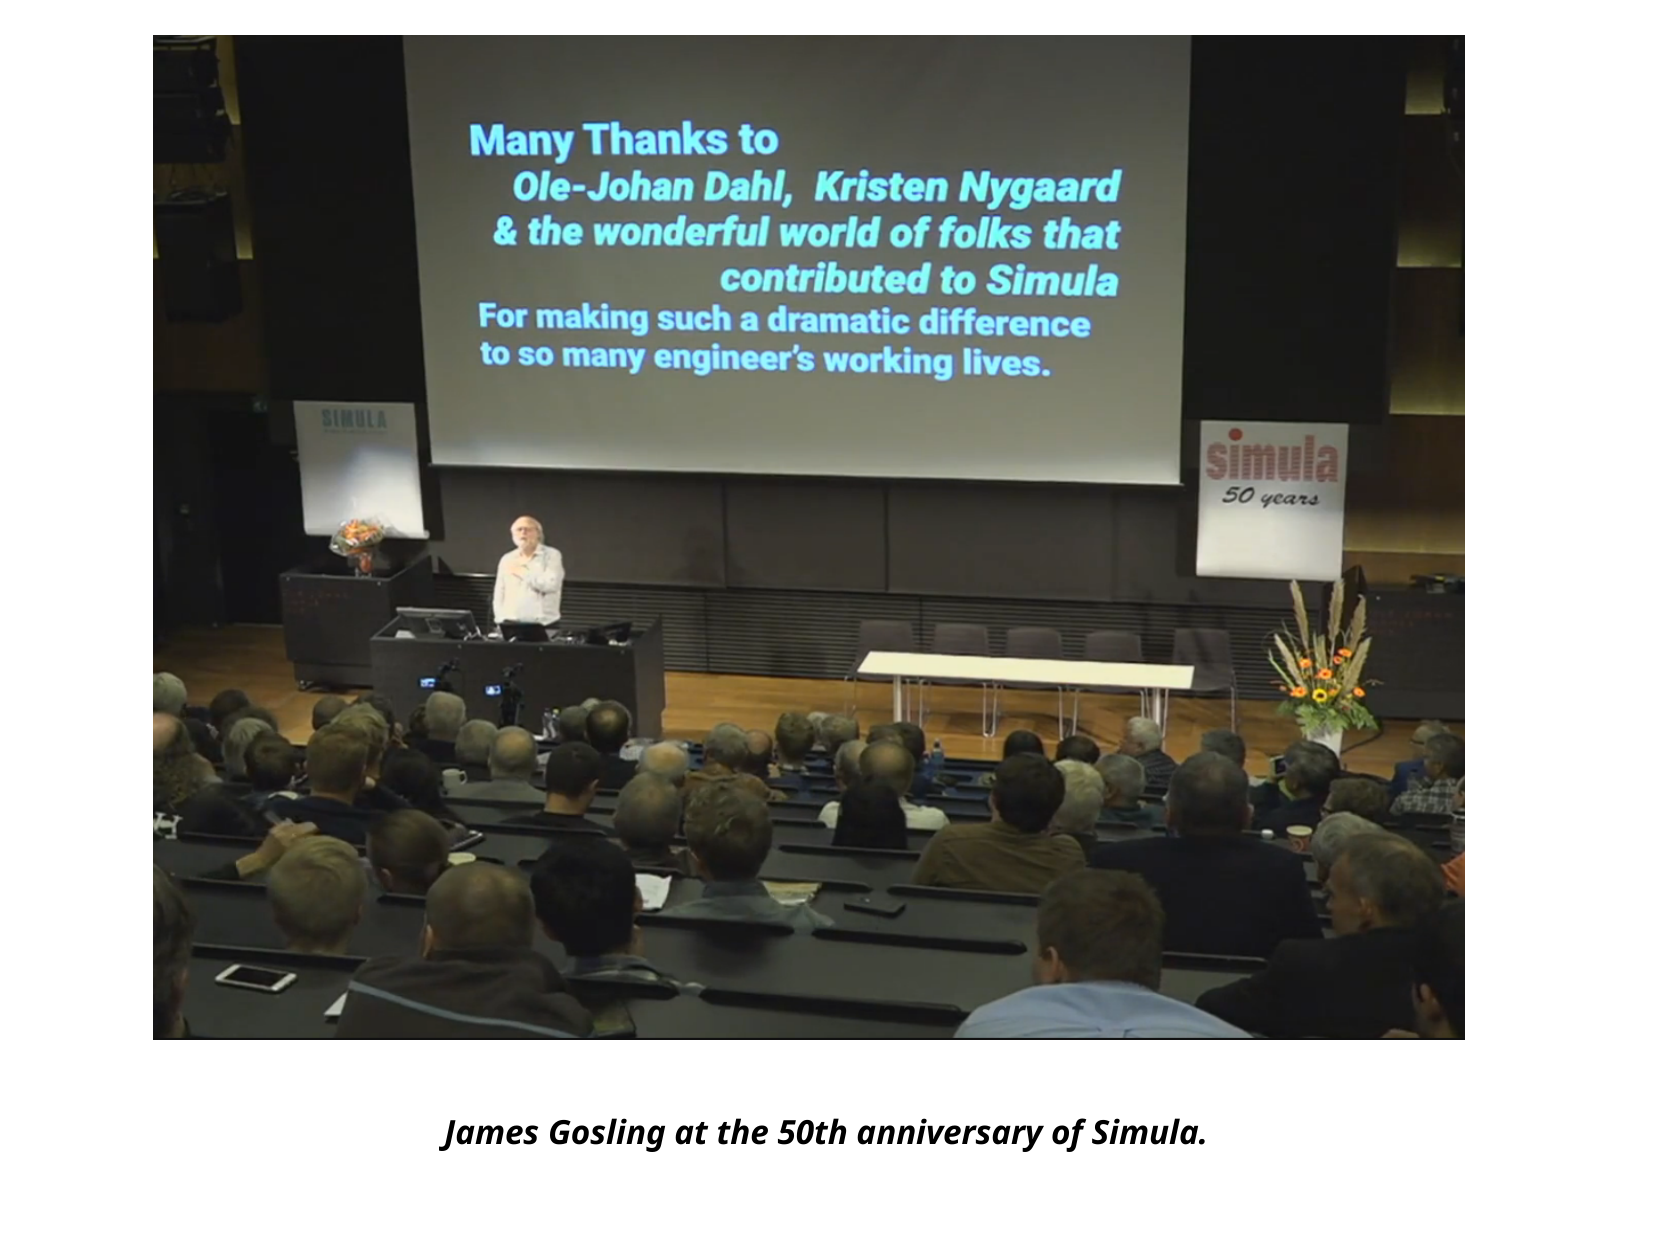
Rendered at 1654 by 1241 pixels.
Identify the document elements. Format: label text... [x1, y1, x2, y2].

title James Gosling at the 50th anniversary of Simula. [82, 976, 1571, 1241]
picture [153, 35, 1465, 976]
